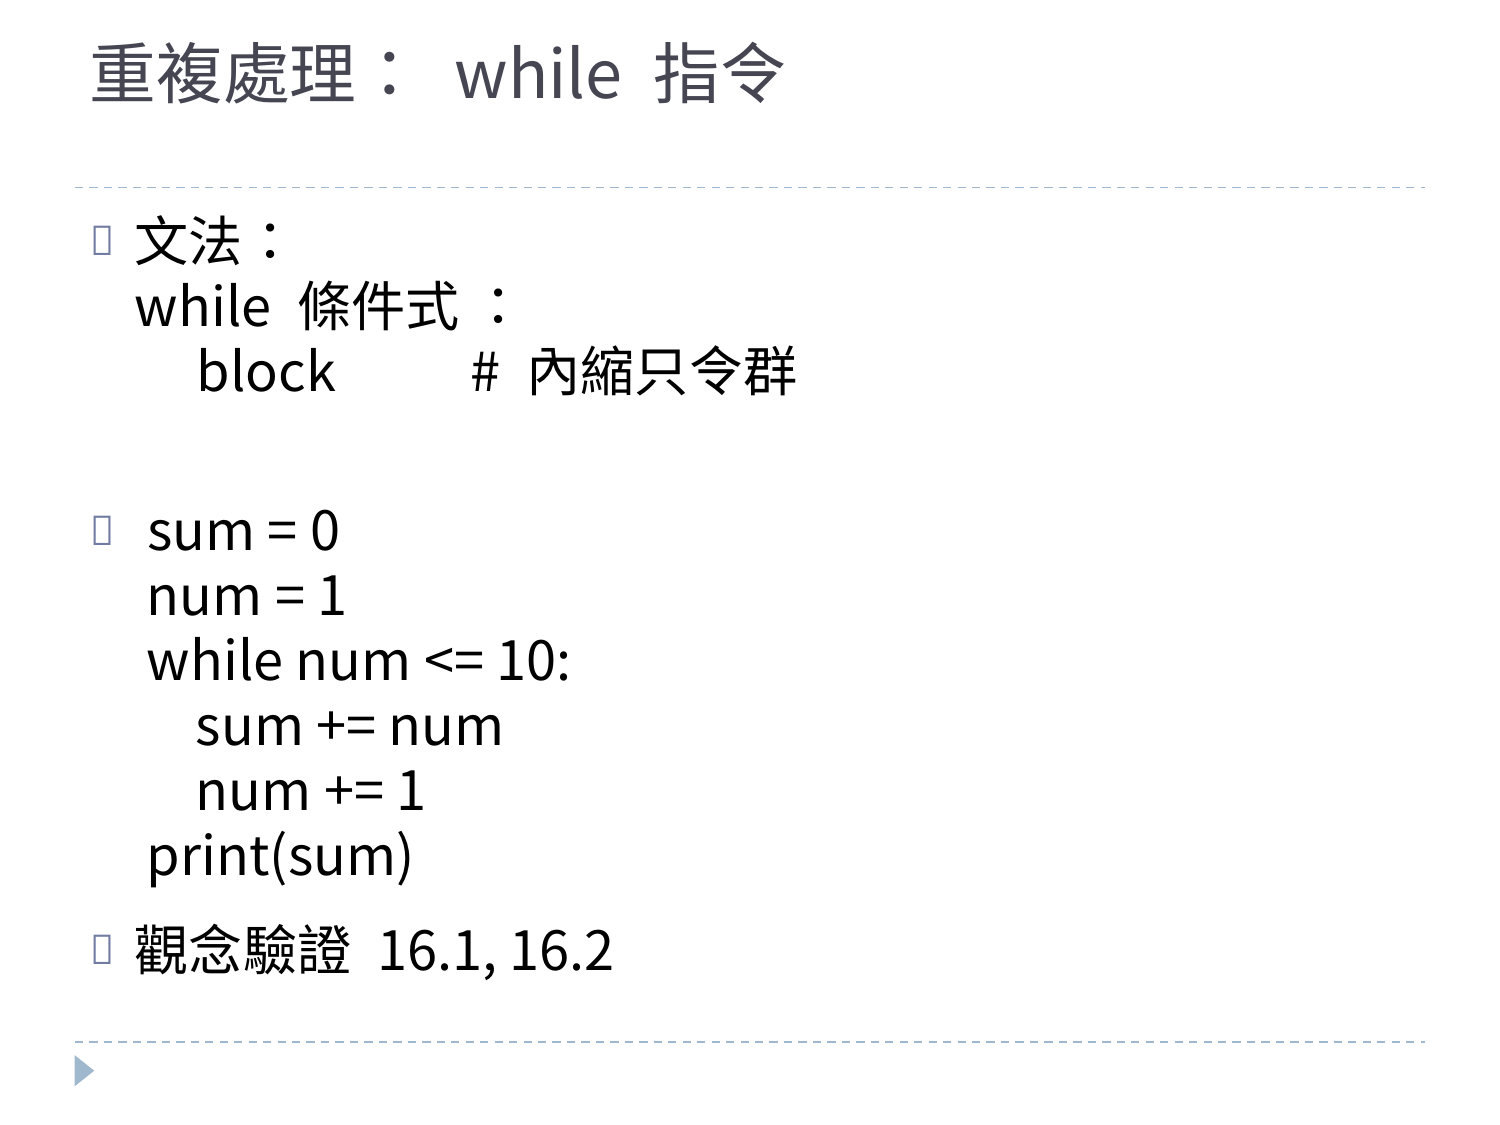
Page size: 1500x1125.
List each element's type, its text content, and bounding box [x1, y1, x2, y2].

list 文法： while 條件式 ： block # 內縮只令群 sum = 0 num = 1 while num <= 10: sum += num num += 1 print(sum) 觀念驗證 16.1, 16.2 [75, 200, 1425, 1010]
title 重複處理： while 指令 [75, 24, 1425, 188]
